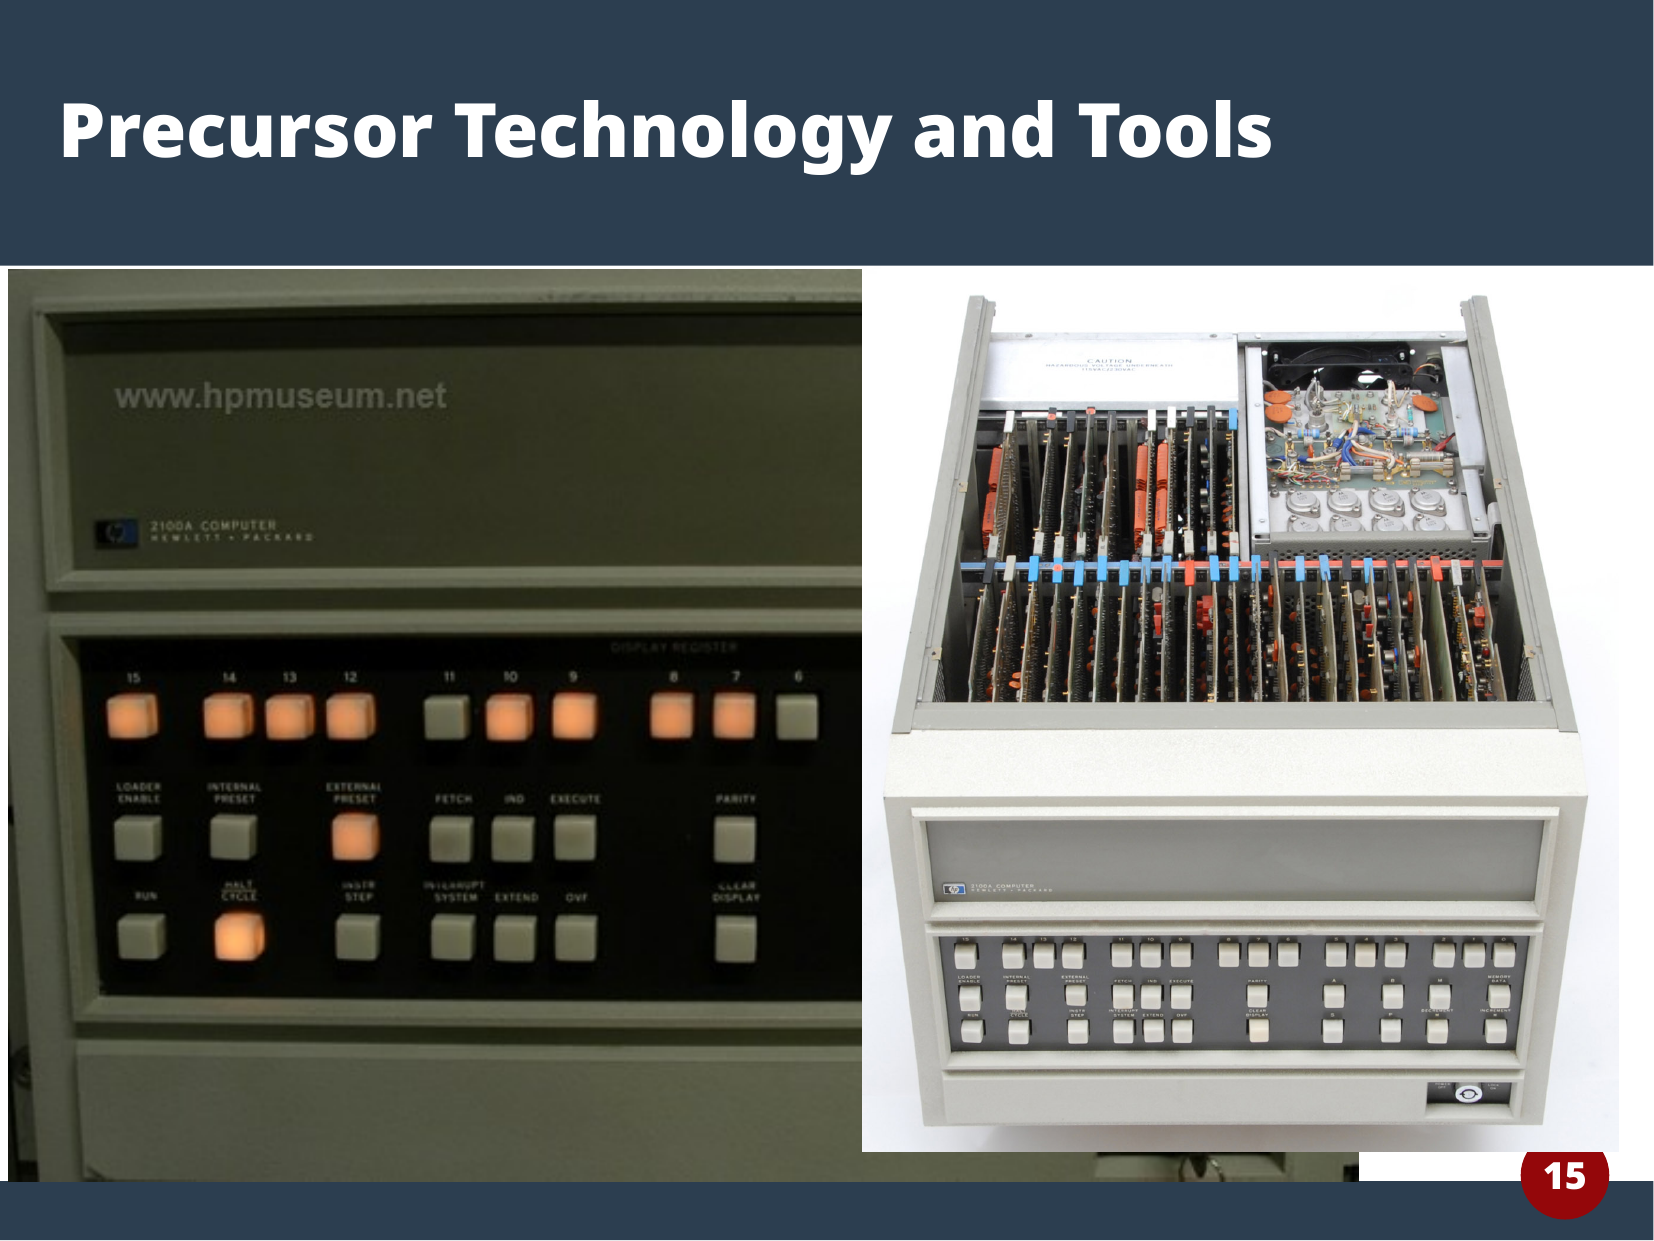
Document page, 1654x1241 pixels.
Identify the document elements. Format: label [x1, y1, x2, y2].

picture [8, 266, 1619, 1182]
text_box [59, 49, 1595, 207]
